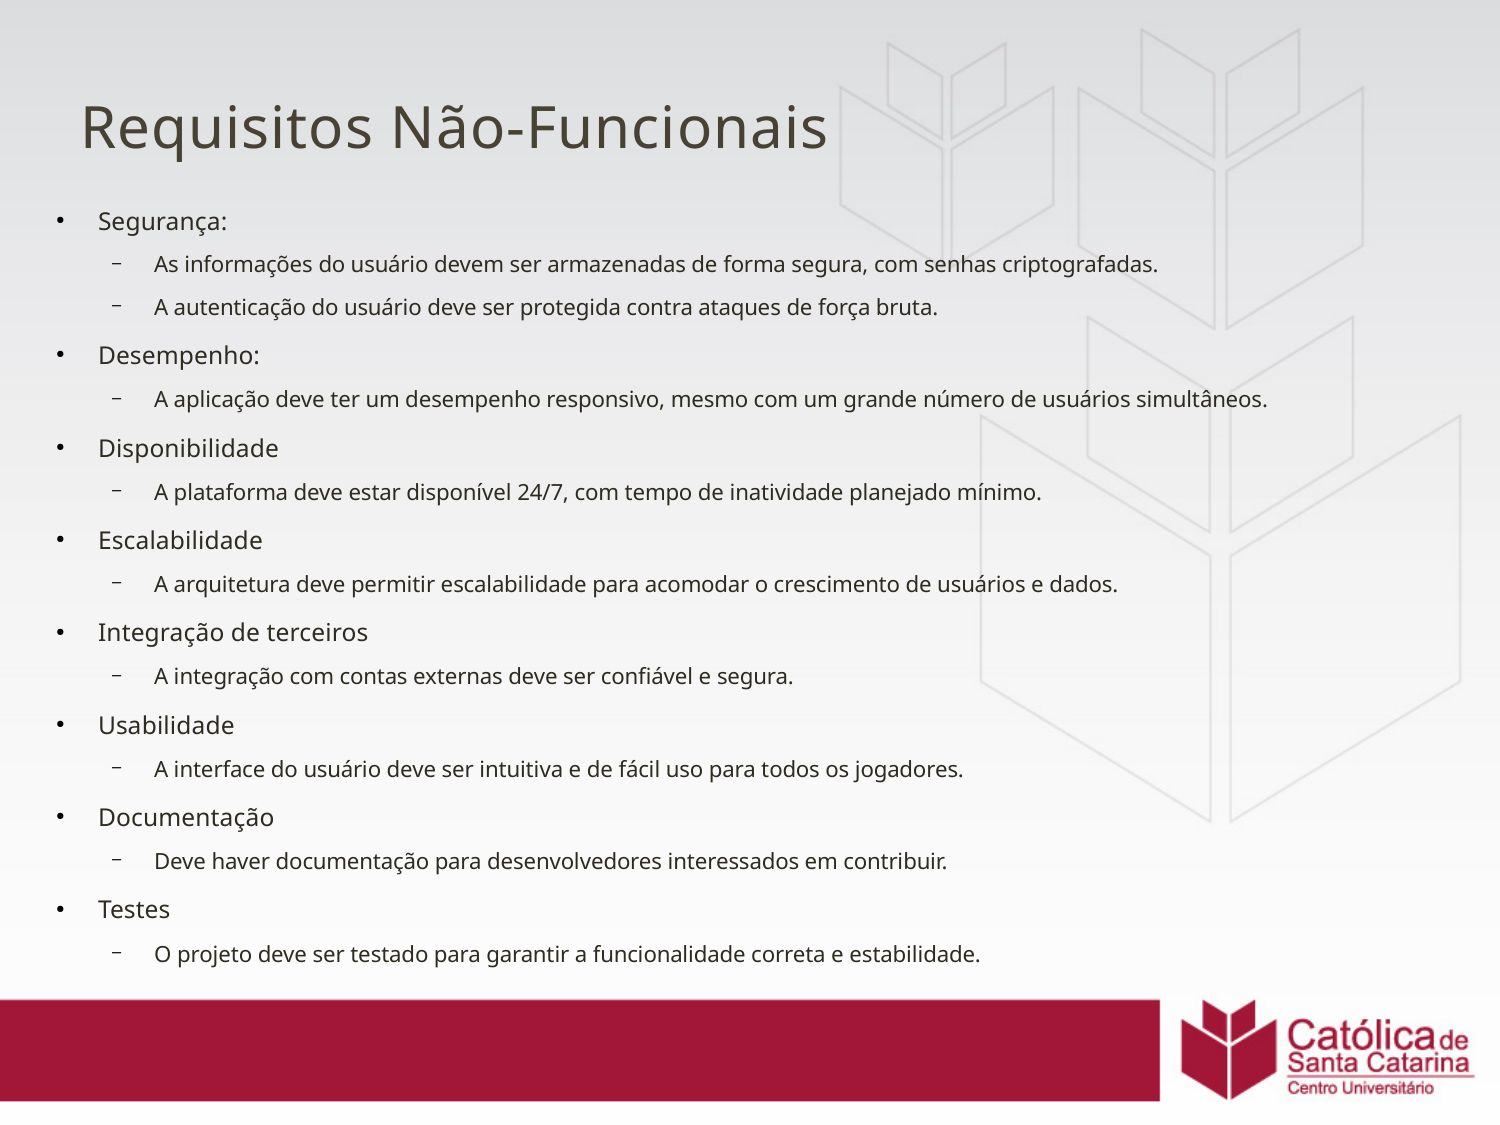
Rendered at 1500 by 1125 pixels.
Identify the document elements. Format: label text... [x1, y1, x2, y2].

picture [0, 0, 1500, 1125]
title Requisitos Não-Funcionais [64, 96, 1436, 342]
list Segurança: As informações do usuário devem ser armazenadas de forma segura, com senhas criptografadas. A autenticação do usuário deve ser protegida contra ataques de força bruta. Desempenho: A aplicação deve ter um desempenho responsivo, mesmo com um grande número de usuários simultâneos. Disponibilidade A plataforma deve estar disponível 24/7, com tempo de inatividade planejado mínimo. Escalabilidade A arquitetura deve permitir escalabilidade para acomodar o crescimento de usuários e dados. Integração de terceiros A integração com contas externas deve ser confiável e segura. Usabilidade A interface do usuário deve ser intuitiva e de fácil uso para todos os jogadores. Documentação Deve haver documentação para desenvolvedores interessados em contribuir. Testes O projeto deve ser testado para garantir a funcionalidade correta e estabilidade. [34, 148, 1405, 975]
